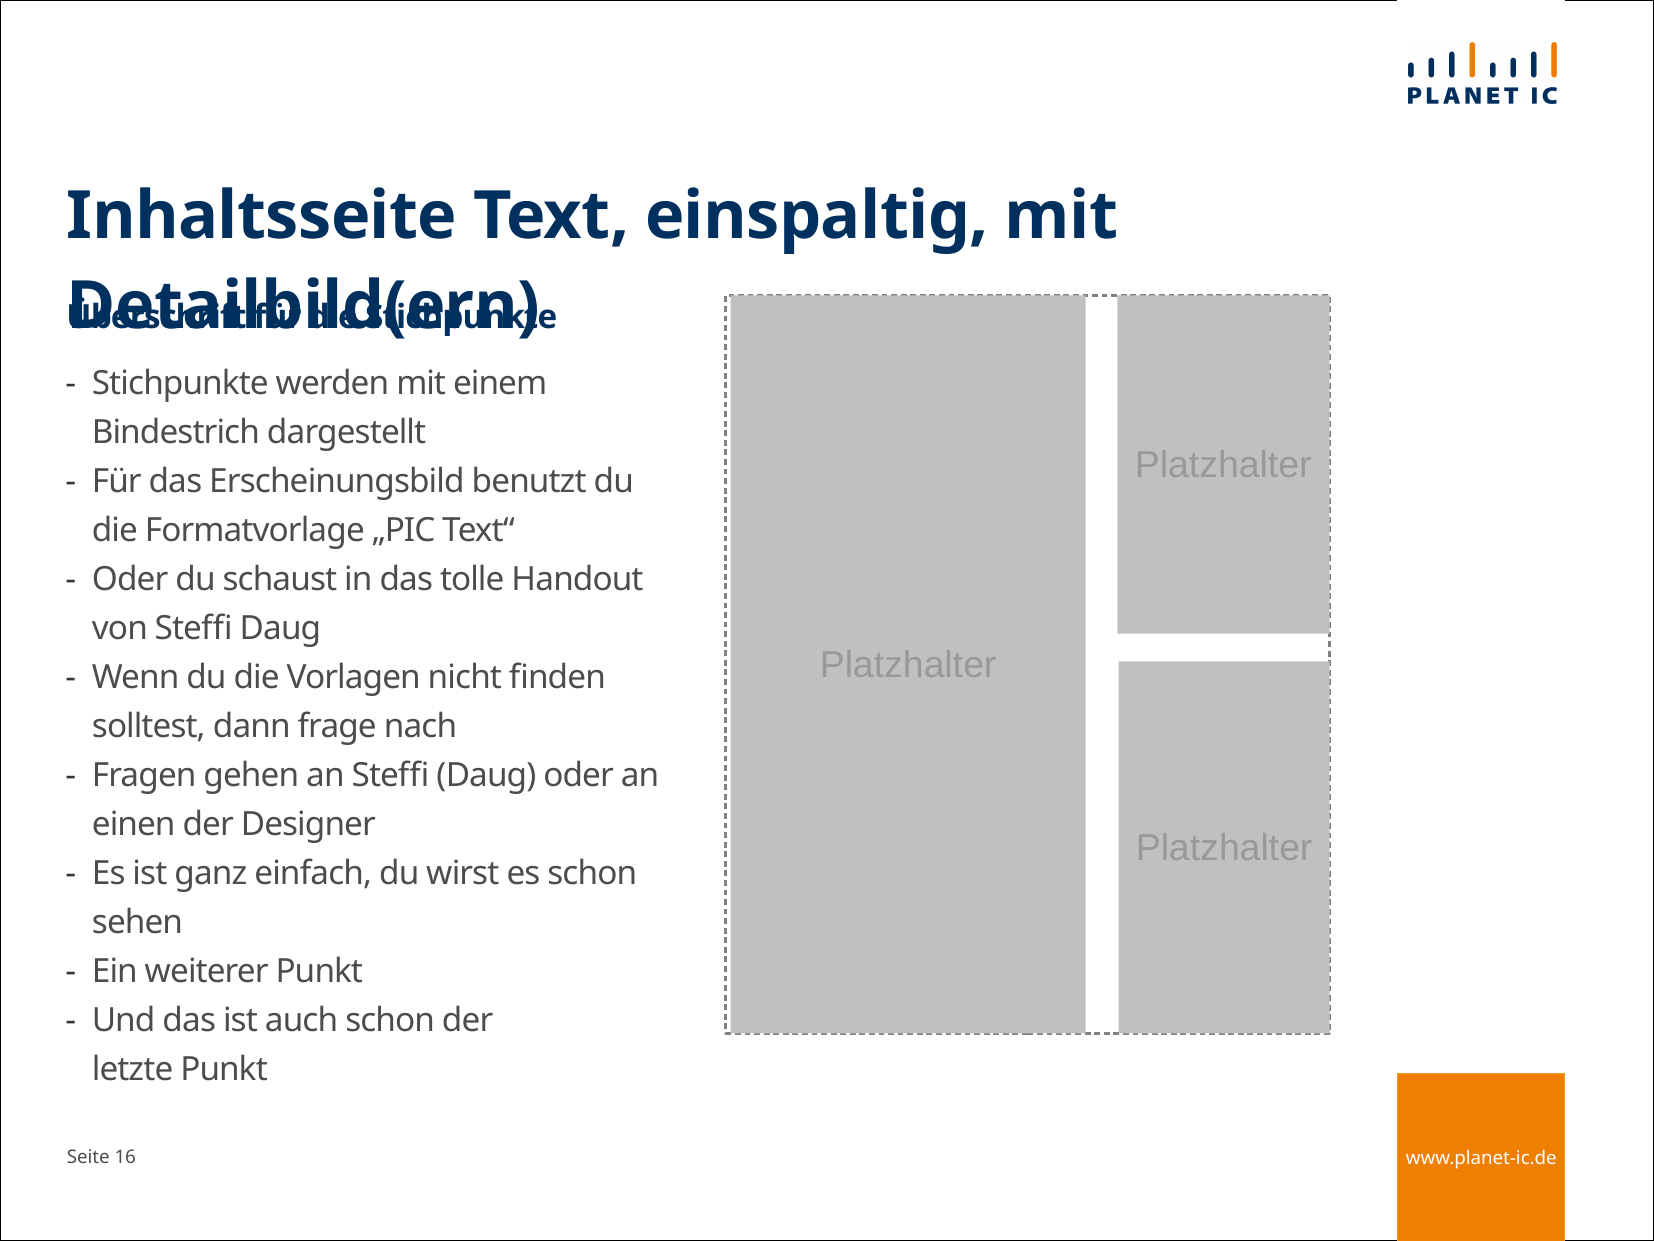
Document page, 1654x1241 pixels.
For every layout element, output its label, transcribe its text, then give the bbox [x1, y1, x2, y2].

text_box Platzhalter [730, 295, 1086, 1034]
text_box Platzhalter [1118, 661, 1330, 1034]
text_box Platzhalter [1117, 295, 1330, 634]
text_box Überschrift für die Stichpunkte [66, 288, 669, 339]
picture [1408, 42, 1557, 104]
text_box [1086, 295, 1330, 1034]
text_box [725, 295, 730, 1034]
text_box Stichpunkte werden mit einem Bindestrich dargestellt Für das Erscheinungsbild benutzt du die Formatvorlage „PIC Text“ Oder du schaust in das tolle Handout von Steffi Daug Wenn du die Vorlagen nicht finden solltest, dann frage nach Fragen gehen an Steffi (Daug) oder an einen der Designer Es ist ganz einfach, du wirst es schon sehen Ein weiterer Punkt Und das ist auch schon der letzte Punkt [65, 354, 672, 988]
text_box Inhaltsseite Text, einspaltig, mit Detailbild(ern) [66, 166, 1332, 231]
